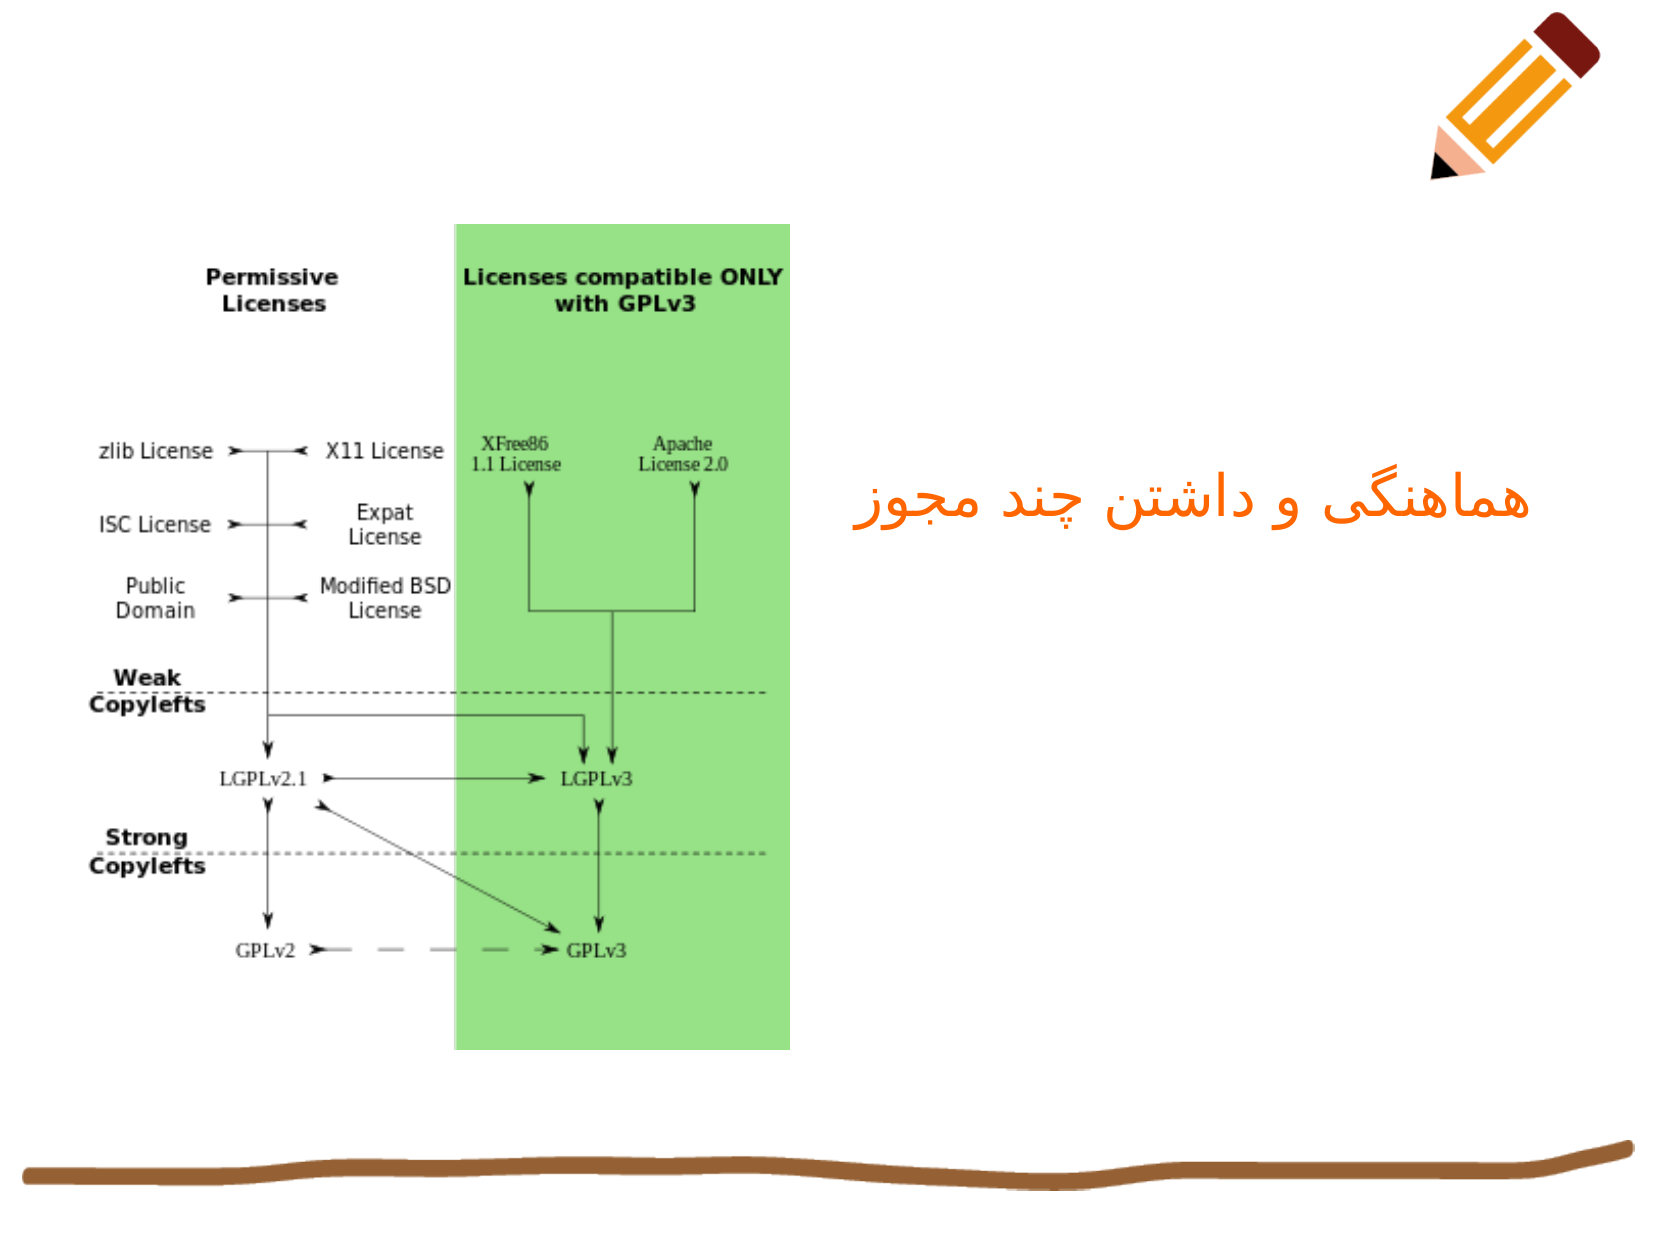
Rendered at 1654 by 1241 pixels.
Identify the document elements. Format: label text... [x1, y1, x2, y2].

picture [1430, 12, 1601, 181]
title هماهنگی و داشتن چند مجوز [790, 435, 1621, 558]
picture [22, 1140, 1635, 1191]
picture [75, 224, 790, 1051]
